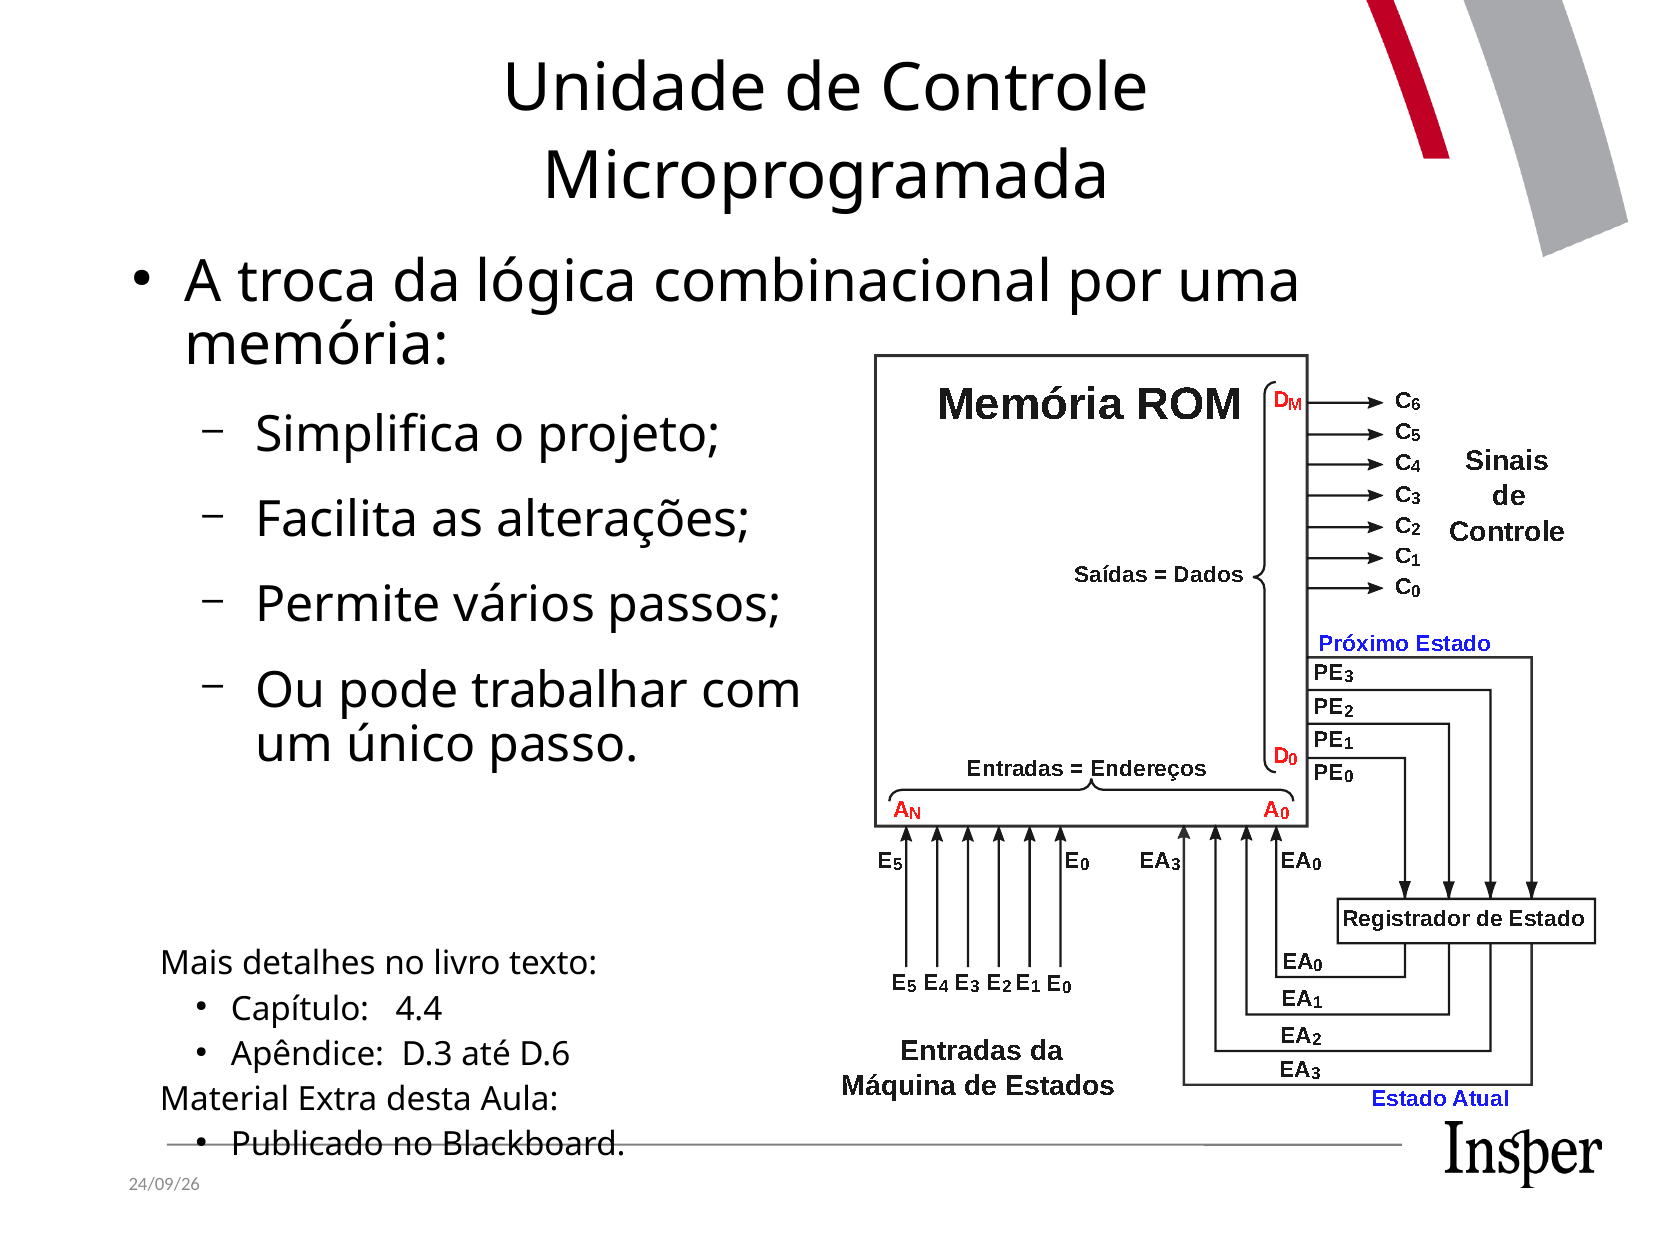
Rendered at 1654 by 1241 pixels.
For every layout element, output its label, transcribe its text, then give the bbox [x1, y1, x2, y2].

list Unidade de Controle Microprogramada A troca da lógica combinacional por uma memória: Simplifica o projeto; Facilita as alterações; Permite vários passos; Ou pode trabalhar com um único passo. [113, 53, 1540, 1134]
text_box Mais detalhes no livro texto: Capítulo: 4.4 Apêndice: D.3 até D.6 Material Extra desta Aula: Publicado no Blackboard. [145, 931, 678, 1150]
picture [826, 331, 1619, 1125]
